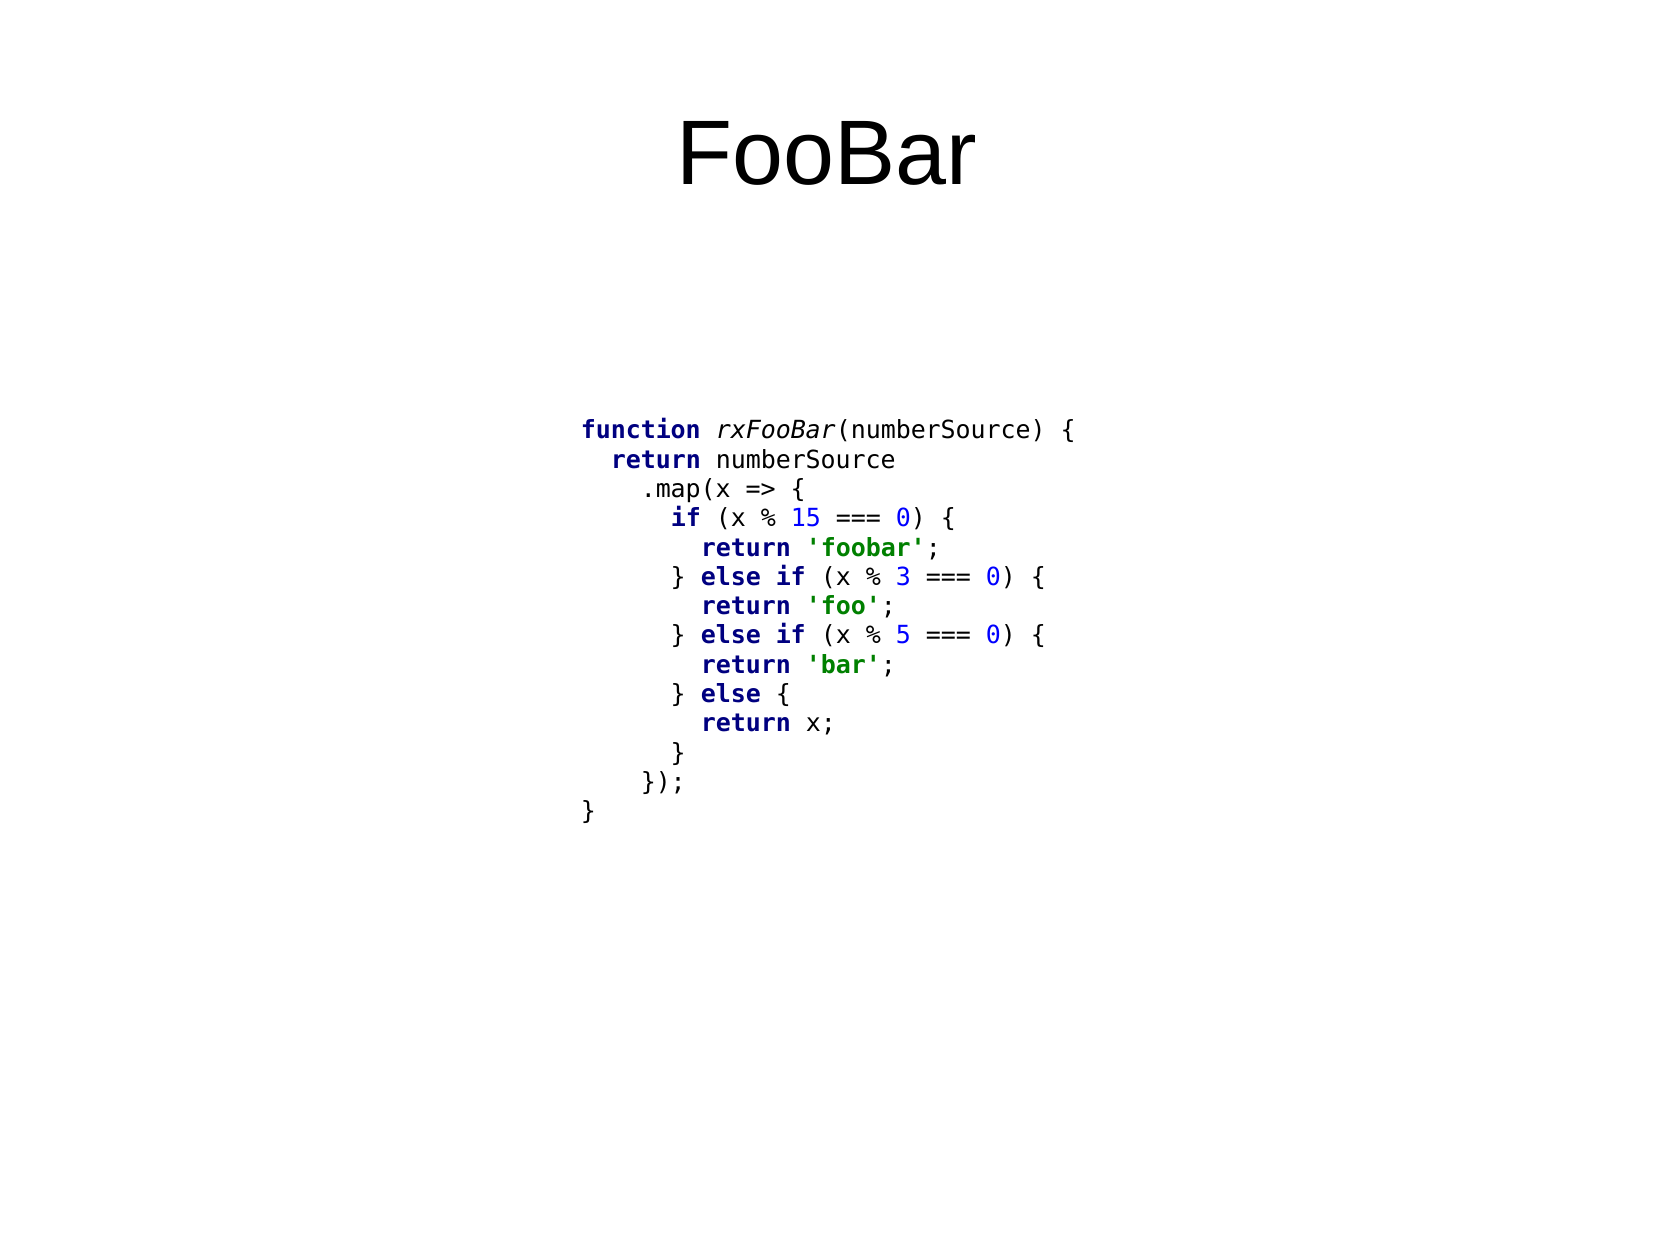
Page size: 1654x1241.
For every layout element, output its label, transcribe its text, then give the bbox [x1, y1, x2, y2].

text_box function rxFooBar(numberSource) { return numberSource .map(x => { if (x % 15 === 0) { return 'foobar'; } else if (x % 3 === 0) { return 'foo'; } else if (x % 5 === 0) { return 'bar'; } else { return x; } }); } [566, 408, 1091, 834]
title FooBar [82, 49, 1571, 257]
